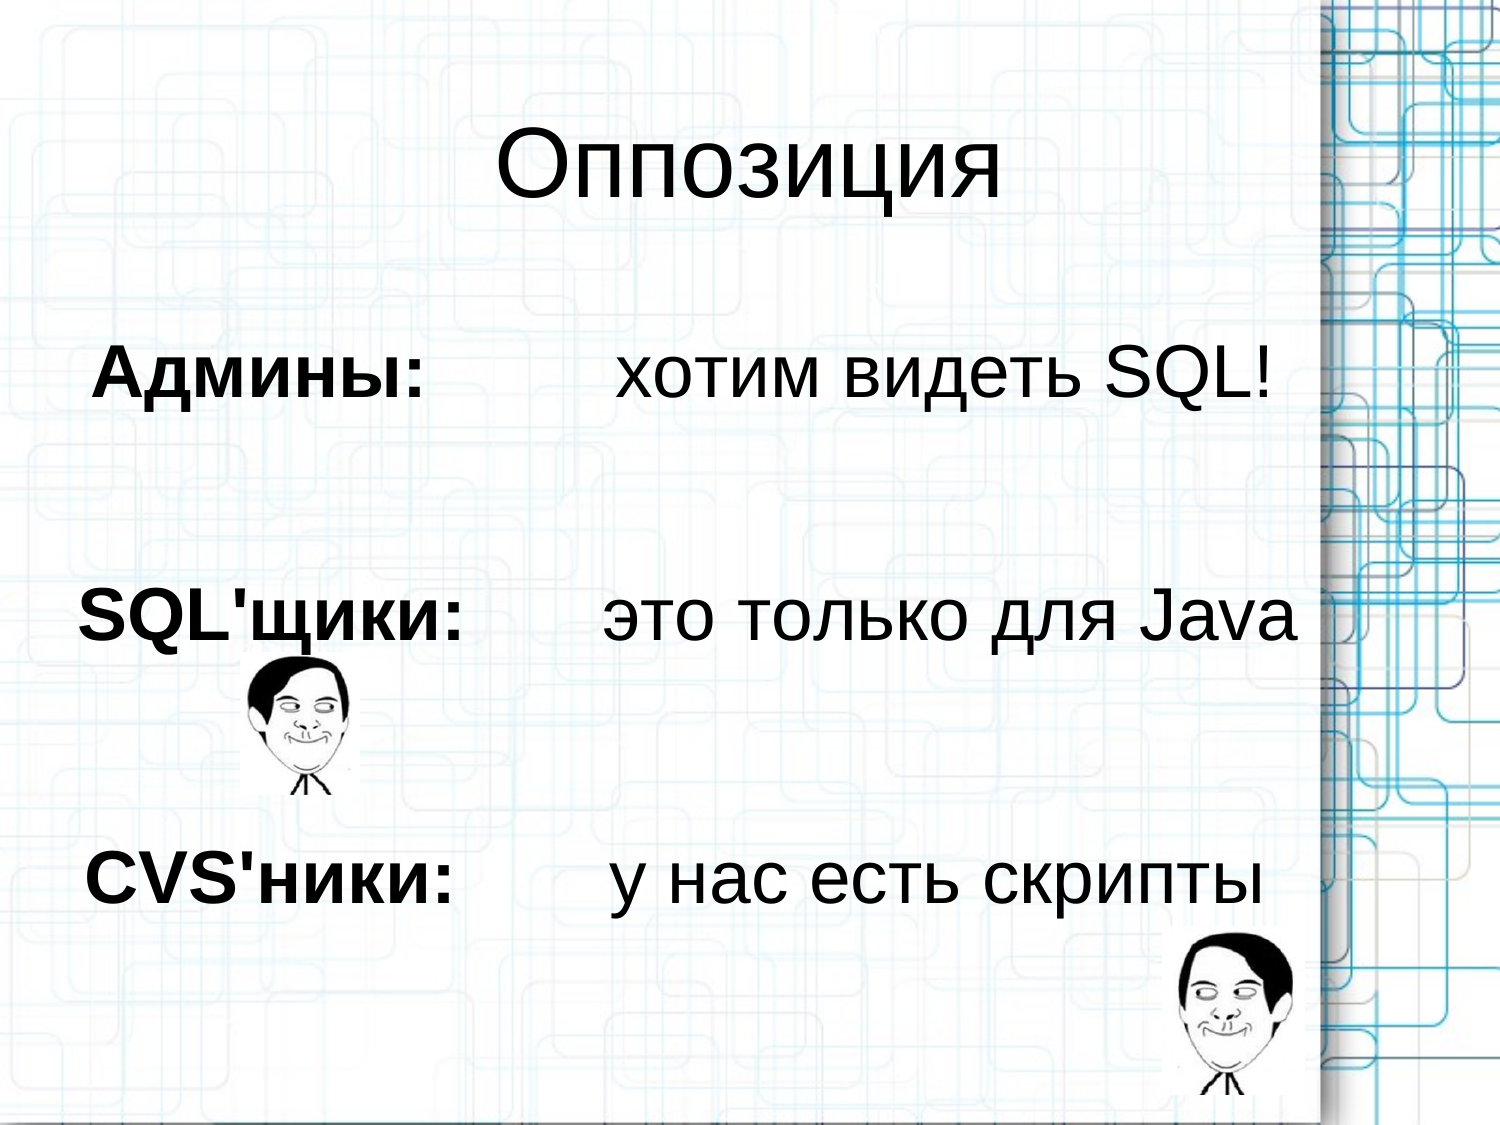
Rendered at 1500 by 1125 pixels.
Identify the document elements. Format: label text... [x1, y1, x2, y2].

title Оппозиция [75, 45, 1425, 233]
list Админы: хотим видеть SQL! [75, 262, 1471, 421]
list CVS'ники: у нас есть скрипты [69, 768, 1420, 982]
text_box [1161, 982, 1305, 1095]
text_box [240, 691, 360, 768]
picture [0, 0, 1500, 1125]
list SQL'щики: это только для Java [62, 505, 1413, 691]
